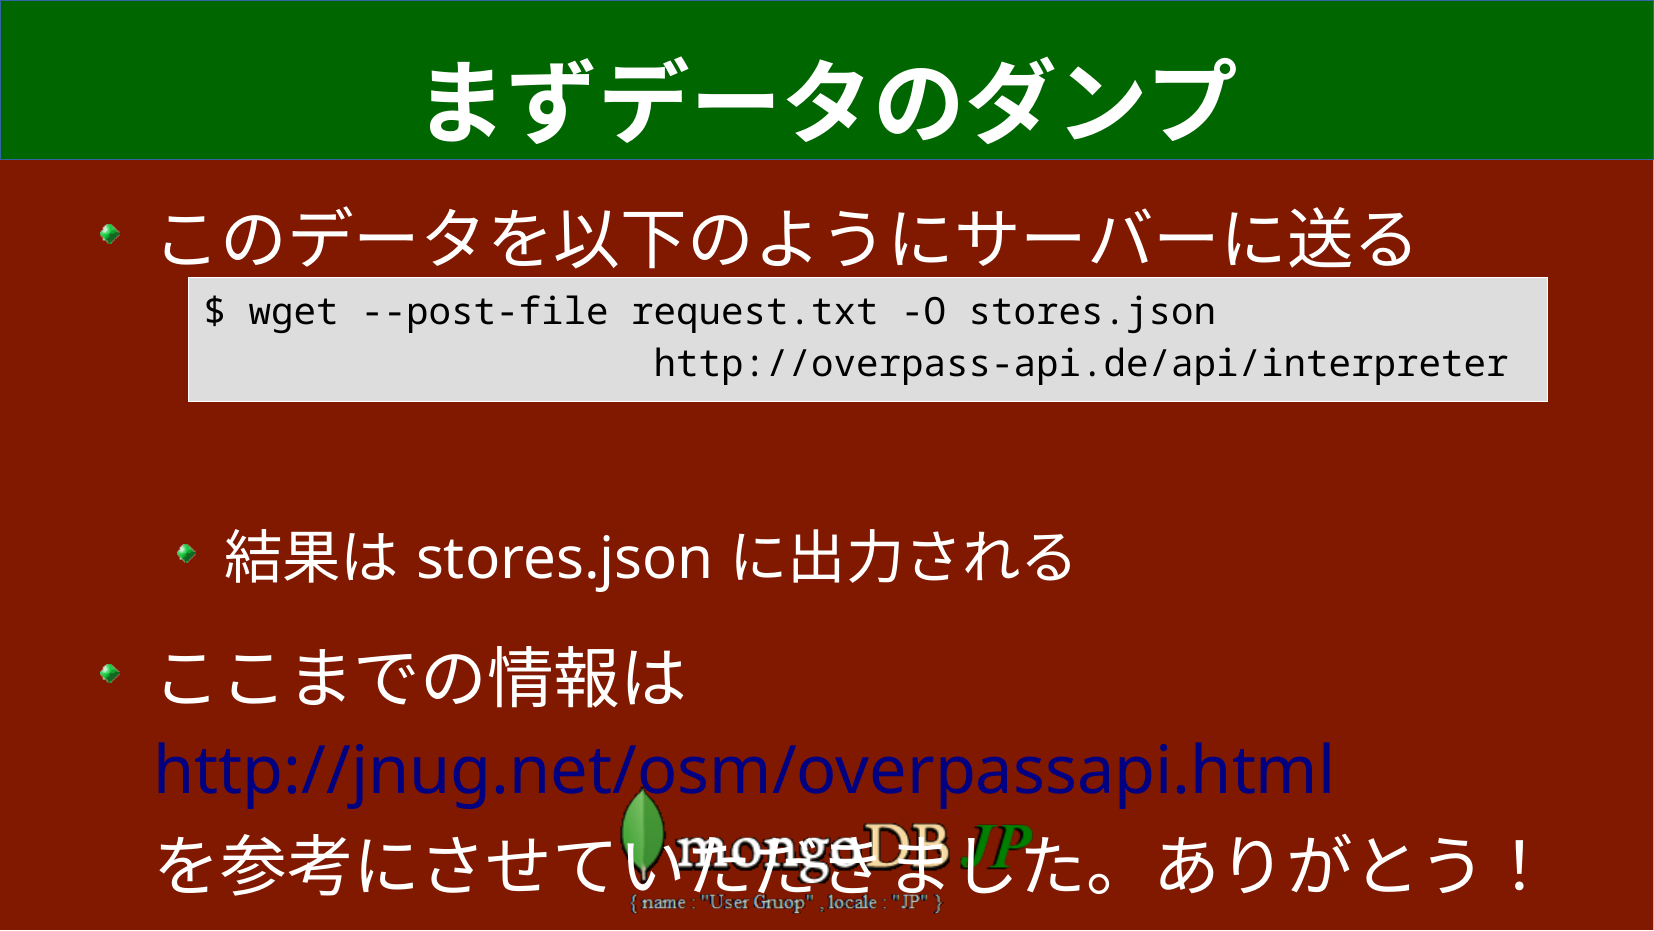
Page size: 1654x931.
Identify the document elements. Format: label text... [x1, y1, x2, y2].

picture [649, 784, 665, 789]
picture [948, 784, 964, 789]
text_box $ wget --post-file request.txt -O stores.json http://overpass-api.de/api/interpreter [188, 277, 1548, 402]
picture [984, 784, 1000, 789]
picture [808, 784, 824, 789]
picture [616, 784, 1047, 931]
list このデータを以下のようにサーバーに送る 結果はstores.jsonに出力される ここまでの情報は http://jnug.net/osm/overpassapi.html を参考にさせていただきました。ありがとう！ [82, 185, 1571, 756]
title まずデータのダンプ [82, 37, 1571, 156]
